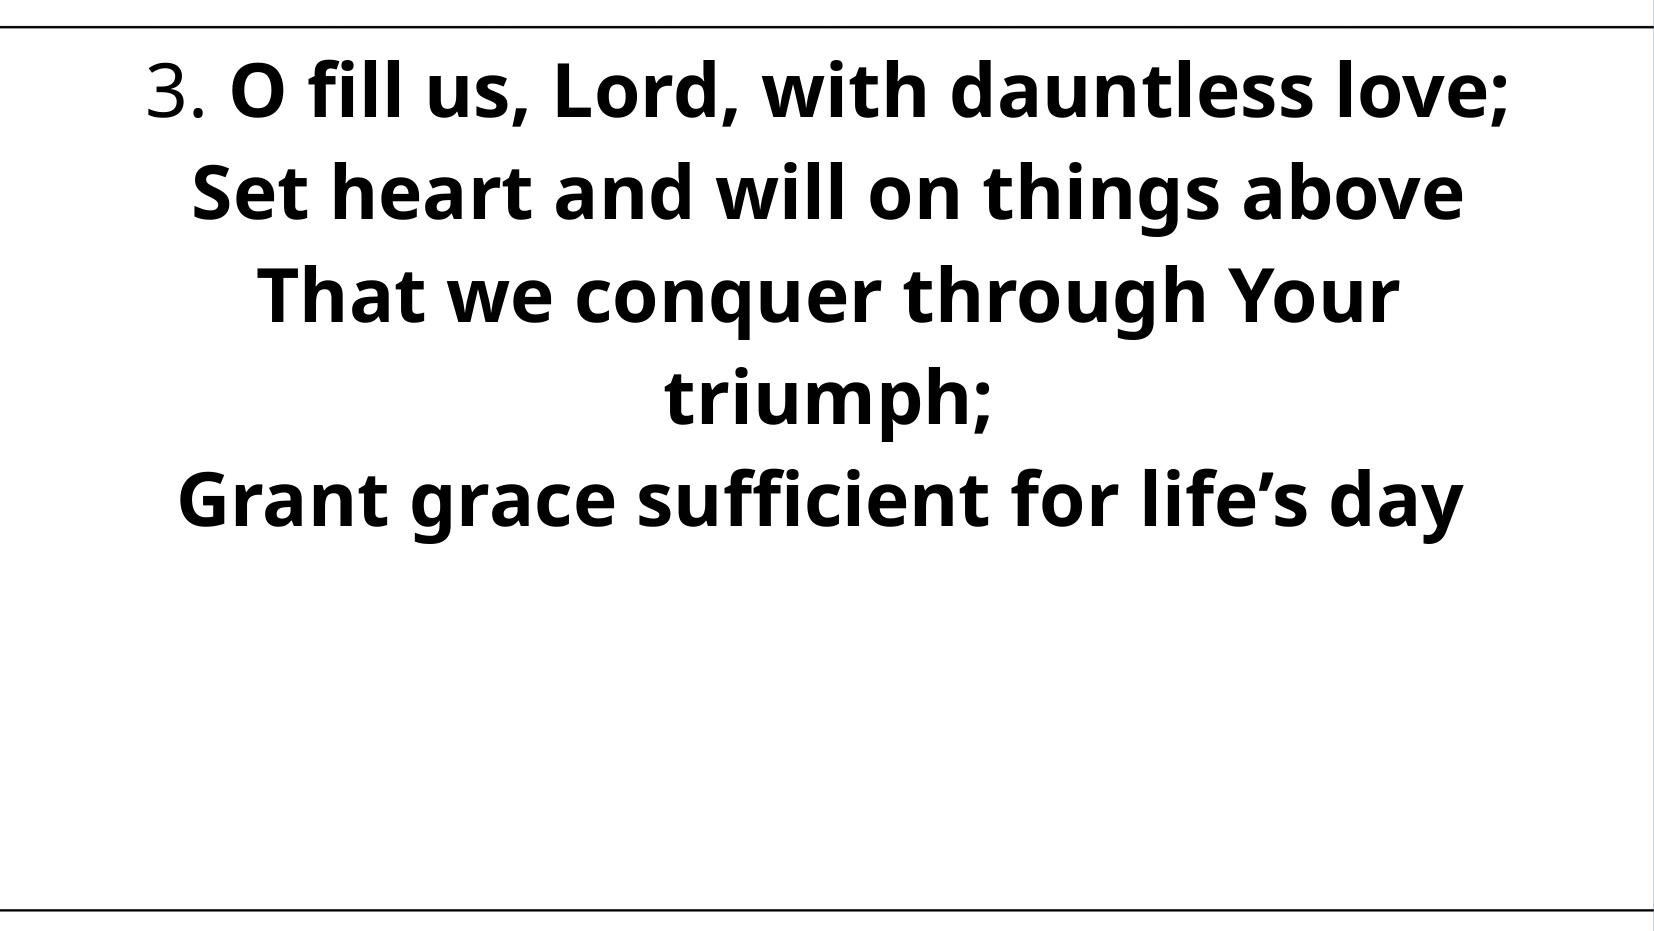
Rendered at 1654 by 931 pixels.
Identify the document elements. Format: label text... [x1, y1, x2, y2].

picture [0, 0, 1654, 931]
text_box 3. O fill us, Lord, with dauntless love; Set heart and will on things above That we conquer through Your triumph; Grant grace sufficient for life’s day [109, 30, 1550, 445]
